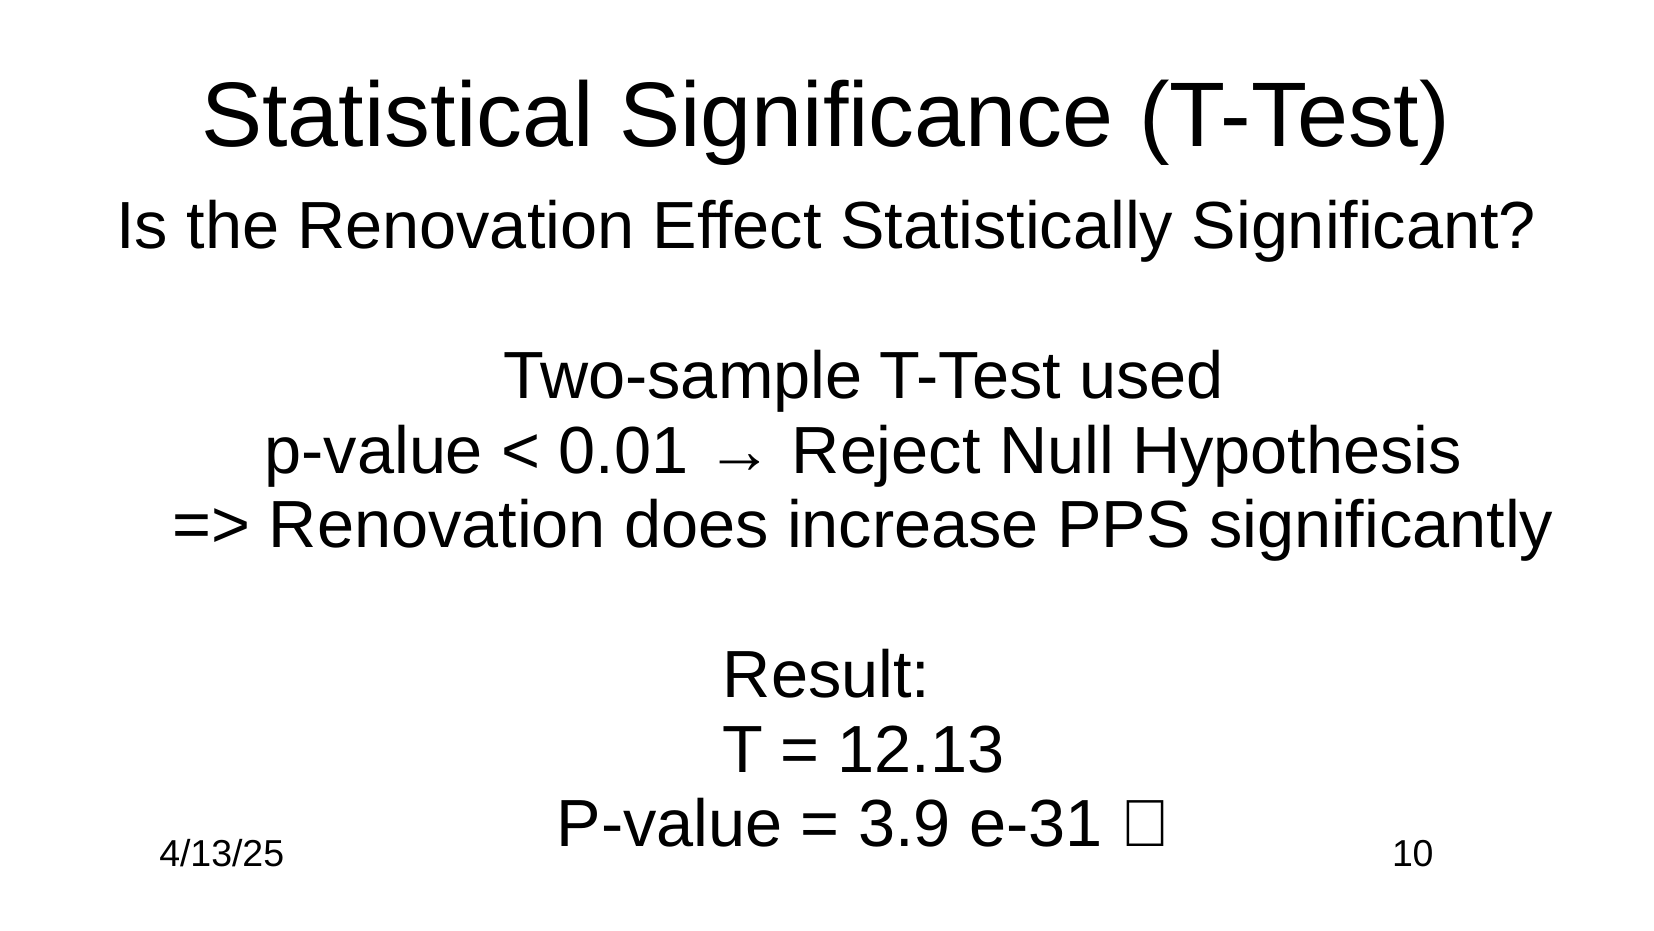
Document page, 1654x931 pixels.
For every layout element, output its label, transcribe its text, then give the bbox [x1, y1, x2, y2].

subtitle Is the Renovation Effect Statistically Significant? Two-sample T-Test used p-value < 0.01 → Reject Null Hypothesis => Renovation does increase PPS significantly Result: T = 12.13 P-value = 3.9 e-31 ✅ [82, 113, 1571, 862]
title Statistical Significance (T-Test) [82, 37, 1571, 113]
